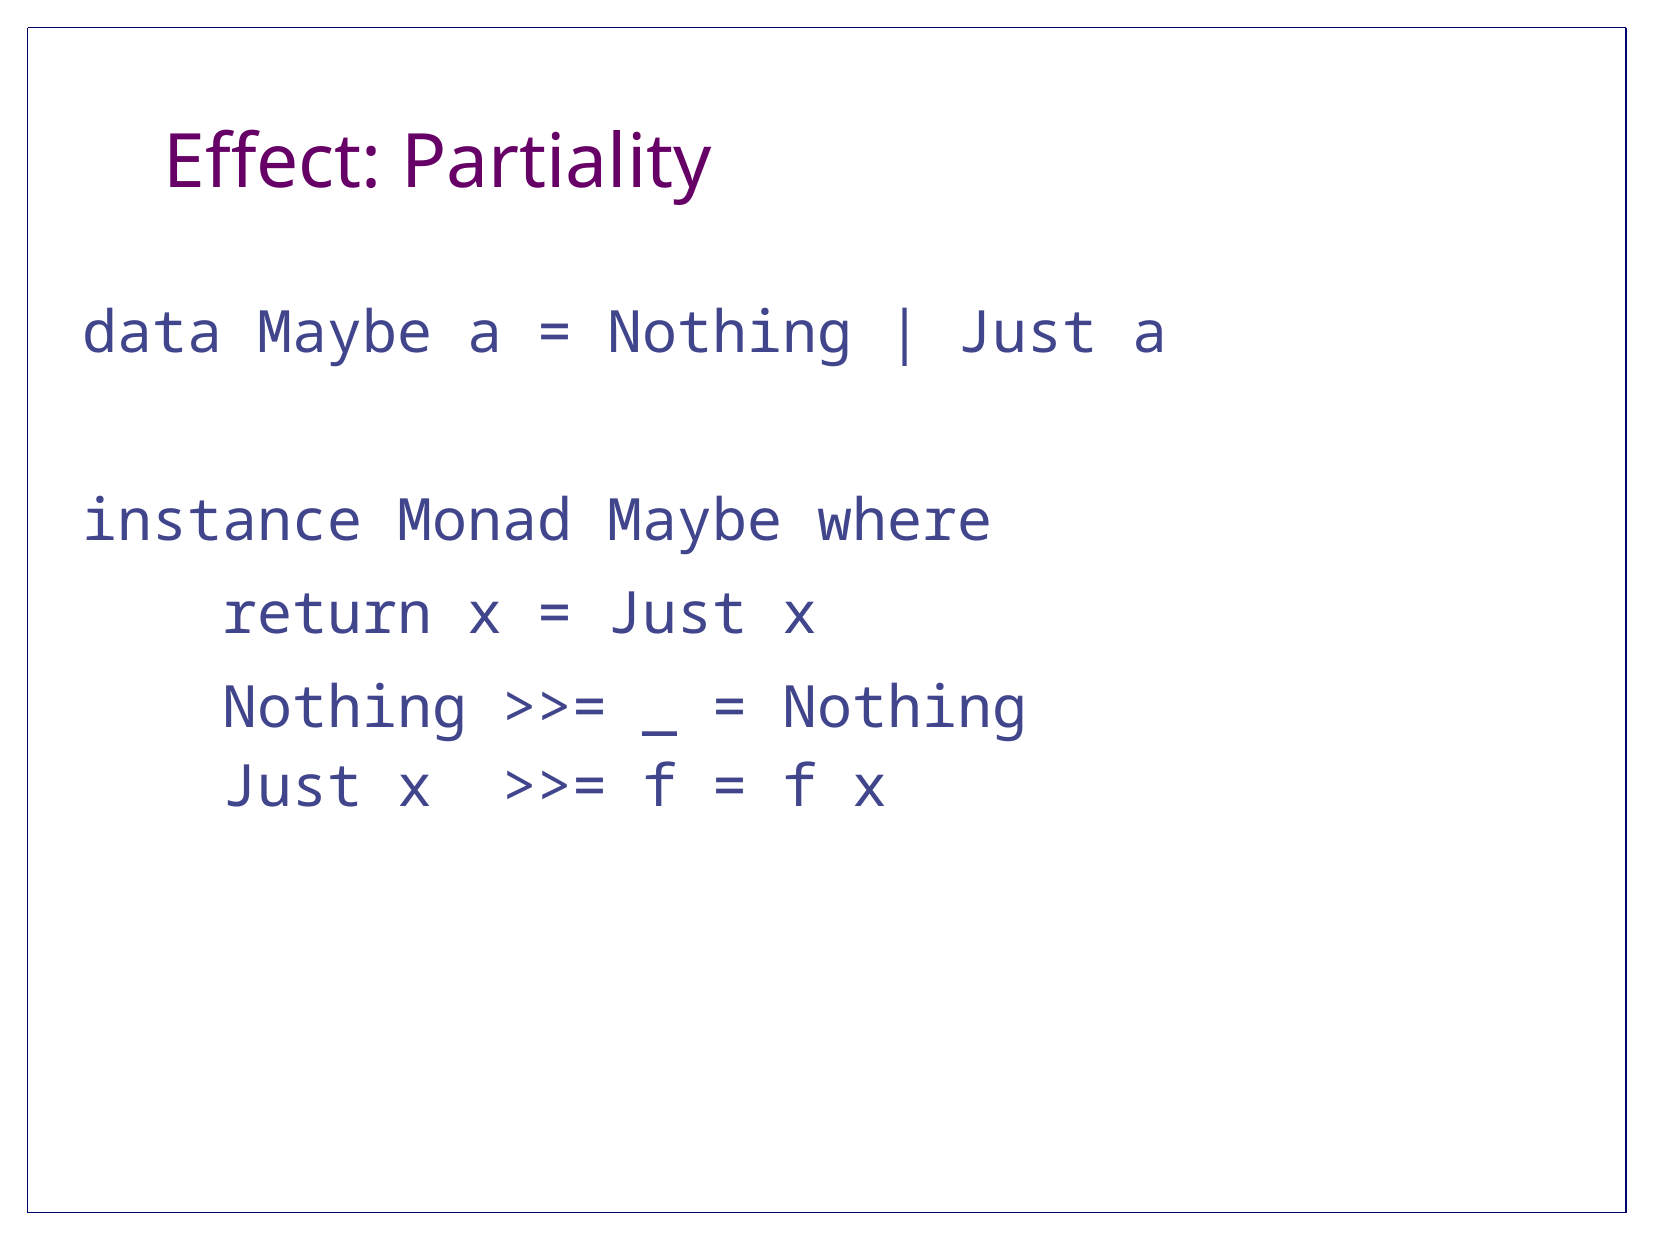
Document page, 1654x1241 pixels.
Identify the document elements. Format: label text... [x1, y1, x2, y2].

list data Maybe a = Nothing | Just a instance Monad Maybe where return x = Just x Nothing >>= _ = Nothing Just x >>= f = f x [82, 290, 1571, 1094]
text_box [0, 255, 389, 416]
title Effect: Partiality [163, 54, 1528, 262]
